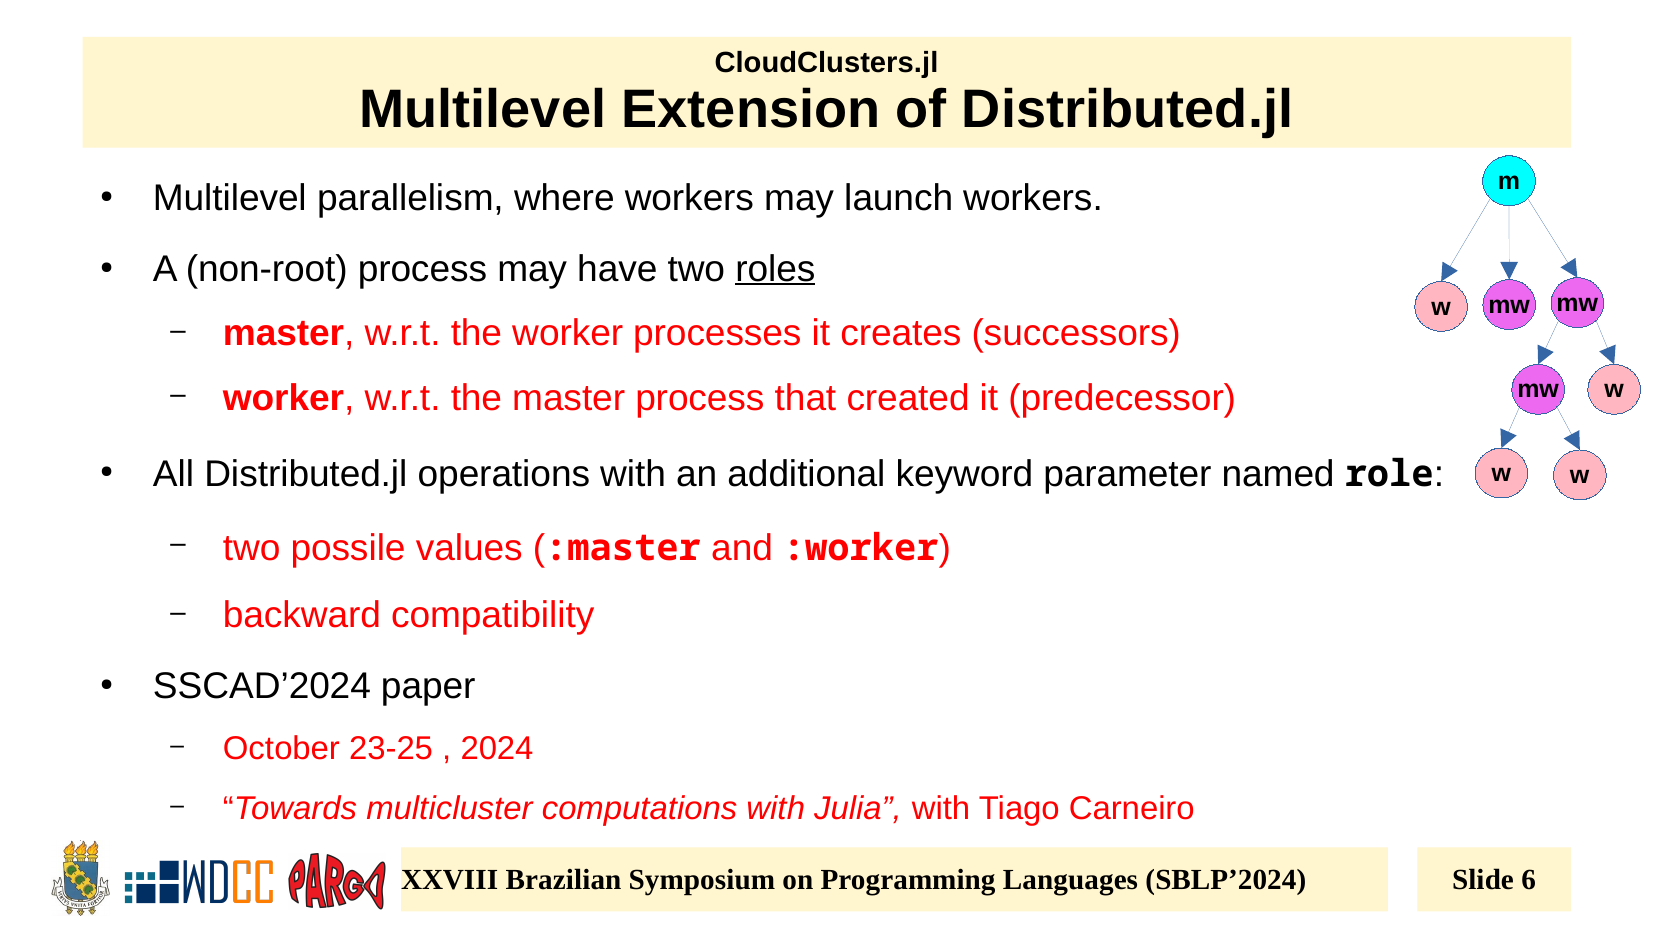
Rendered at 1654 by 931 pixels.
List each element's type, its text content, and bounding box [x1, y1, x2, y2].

text_box m [1482, 155, 1536, 206]
text_box w [1414, 281, 1468, 332]
picture [51, 840, 110, 916]
text_box mw [1482, 279, 1536, 330]
list Multilevel parallelism, where workers may launch workers. A (non-root) process may have two roles master, w.r.t. the worker processes it creates (successors) worker, w.r.t. the master process that created it (predecessor) All Distributed.jl operations with an additional keyword parameter named role: two possile values (:master and :worker) backward compatibility SSCAD’2024 paper October 23-25 , 2024 “Towards multicluster computations with Julia”, with Tiago Carneiro [82, 177, 1564, 827]
text_box w [1587, 364, 1641, 415]
picture [113, 848, 386, 918]
text_box mw [1511, 364, 1565, 415]
text_box mw [1551, 277, 1604, 328]
title CloudClusters.jl Multilevel Extension of Distributed.jl [82, 36, 1571, 148]
text_box w [1475, 448, 1528, 498]
text_box w [1553, 449, 1607, 500]
